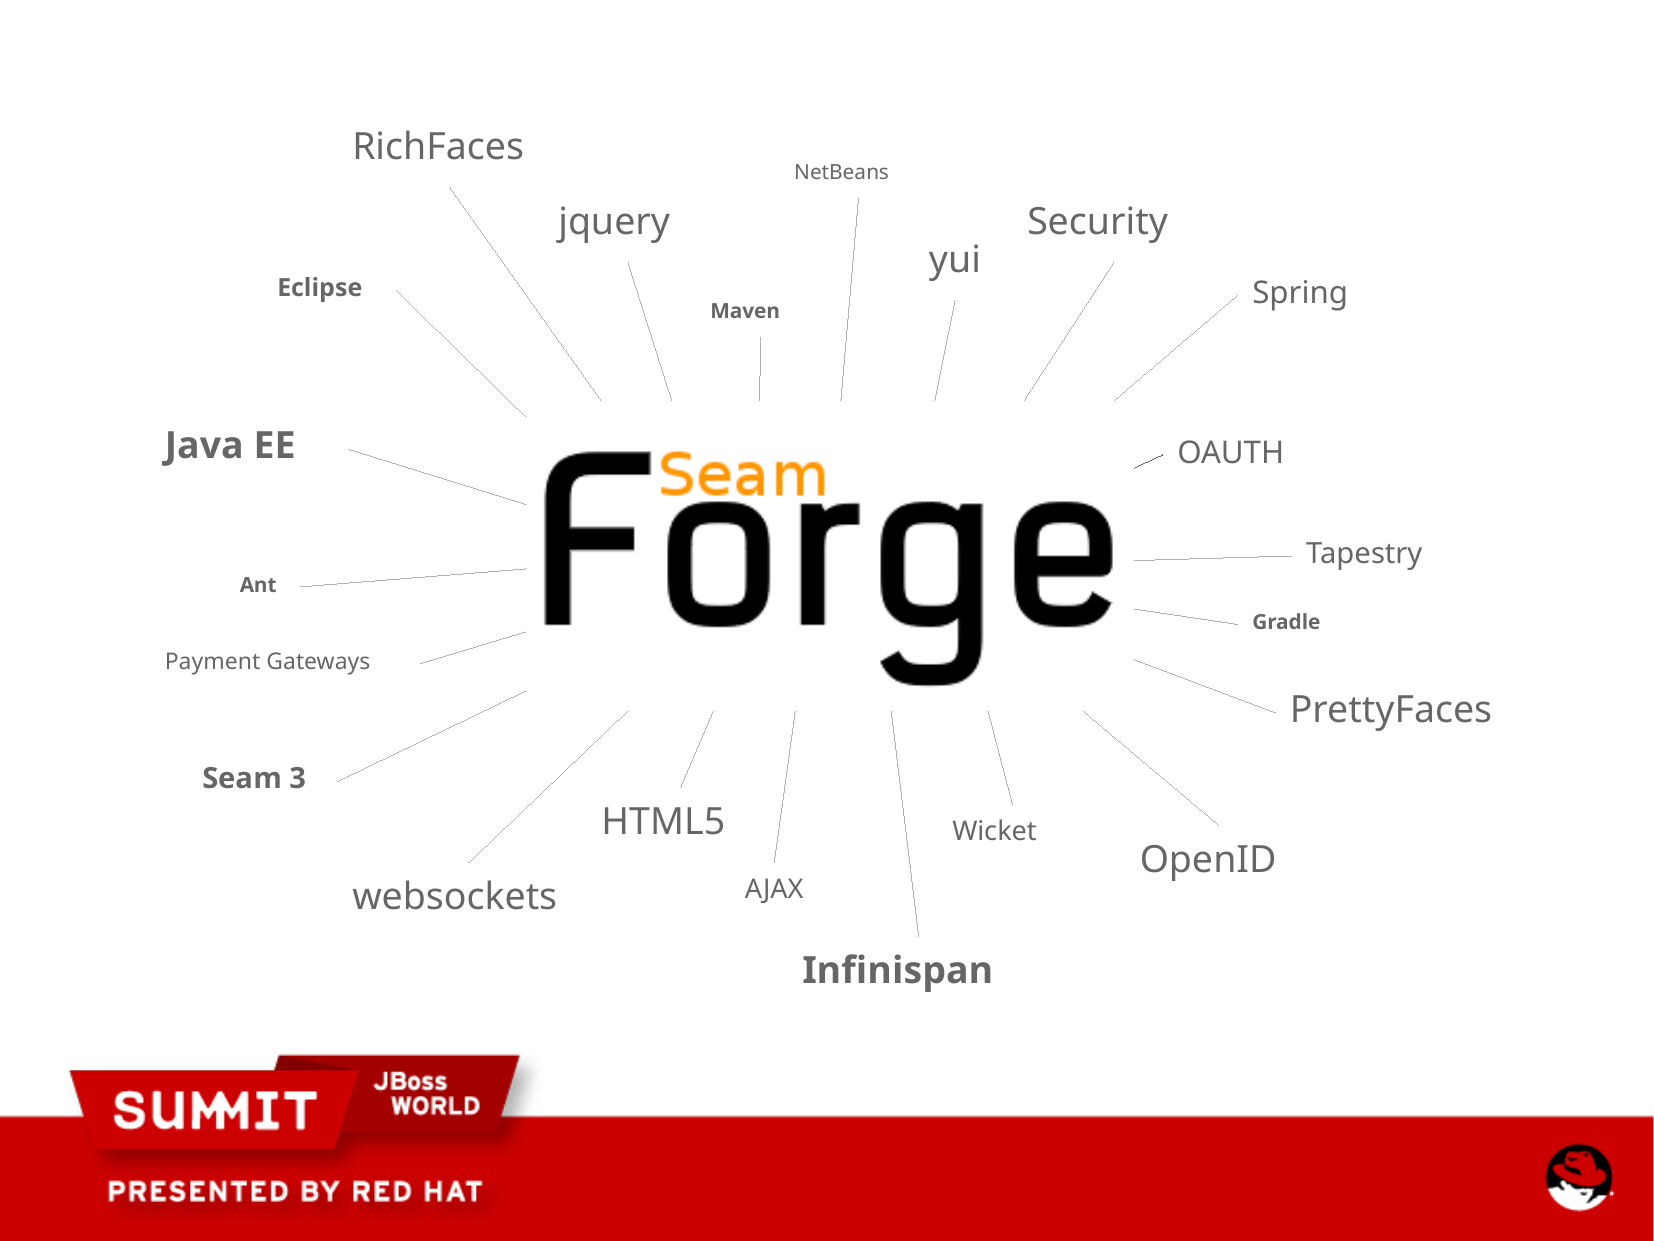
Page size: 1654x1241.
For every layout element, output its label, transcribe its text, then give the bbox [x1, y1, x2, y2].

text_box Spring [1237, 262, 1376, 328]
text_box websockets [337, 862, 601, 938]
text_box OpenID [1125, 825, 1313, 901]
text_box PrettyFaces [1275, 675, 1538, 751]
text_box Infinispan [787, 936, 1051, 1013]
text_box Gradle [1237, 600, 1367, 649]
text_box Java EE [150, 411, 349, 488]
text_box OAUTH [1162, 422, 1324, 488]
text_box Seam 3 [187, 750, 338, 813]
text_box RichFaces [337, 112, 563, 188]
text_box jquery [543, 187, 713, 263]
picture [0, 1043, 1654, 1241]
picture [526, 401, 1134, 711]
text_box AJAX [712, 862, 836, 921]
text_box Ant [225, 562, 301, 612]
text_box Eclipse [262, 262, 397, 319]
text_box HTML5 [586, 787, 775, 863]
text_box Tapestry [1291, 525, 1463, 588]
text_box Maven [695, 288, 826, 338]
text_box Wicket [937, 804, 1088, 863]
text_box yui [897, 224, 1013, 301]
text_box Security [1012, 187, 1215, 263]
text_box NetBeans [779, 150, 938, 199]
text_box Payment Gateways [150, 637, 421, 690]
